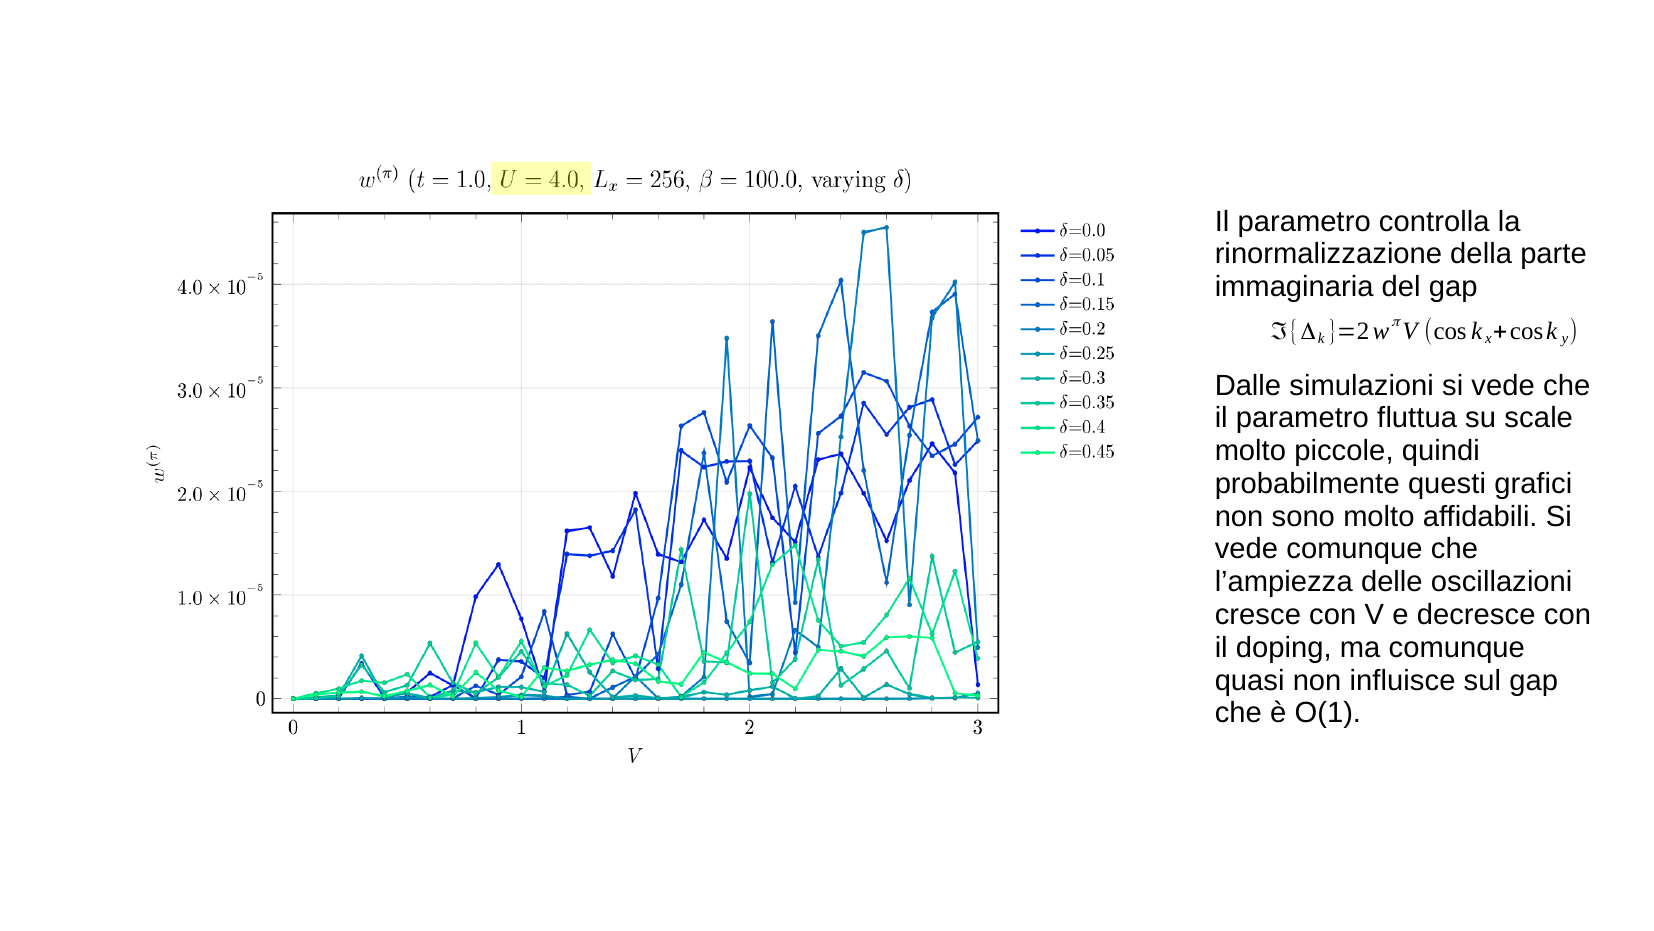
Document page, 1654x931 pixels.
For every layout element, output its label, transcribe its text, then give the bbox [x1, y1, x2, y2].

text_box Il parametro controlla la rinormalizzazione della parte immaginaria del gap Dalle simulazioni si vede che il parametro fluttua su scale molto piccole, quindi probabilmente questi grafici non sono molto affidabili. Si vede comunque che l’ampiezza delle oscillazioni cresce con V e decresce con il doping, ma comunque quasi non influisce sul gap che è O(1). [1200, 197, 1613, 754]
text_box [490, 161, 592, 195]
chart [1263, 315, 1585, 348]
picture [131, 149, 1134, 778]
